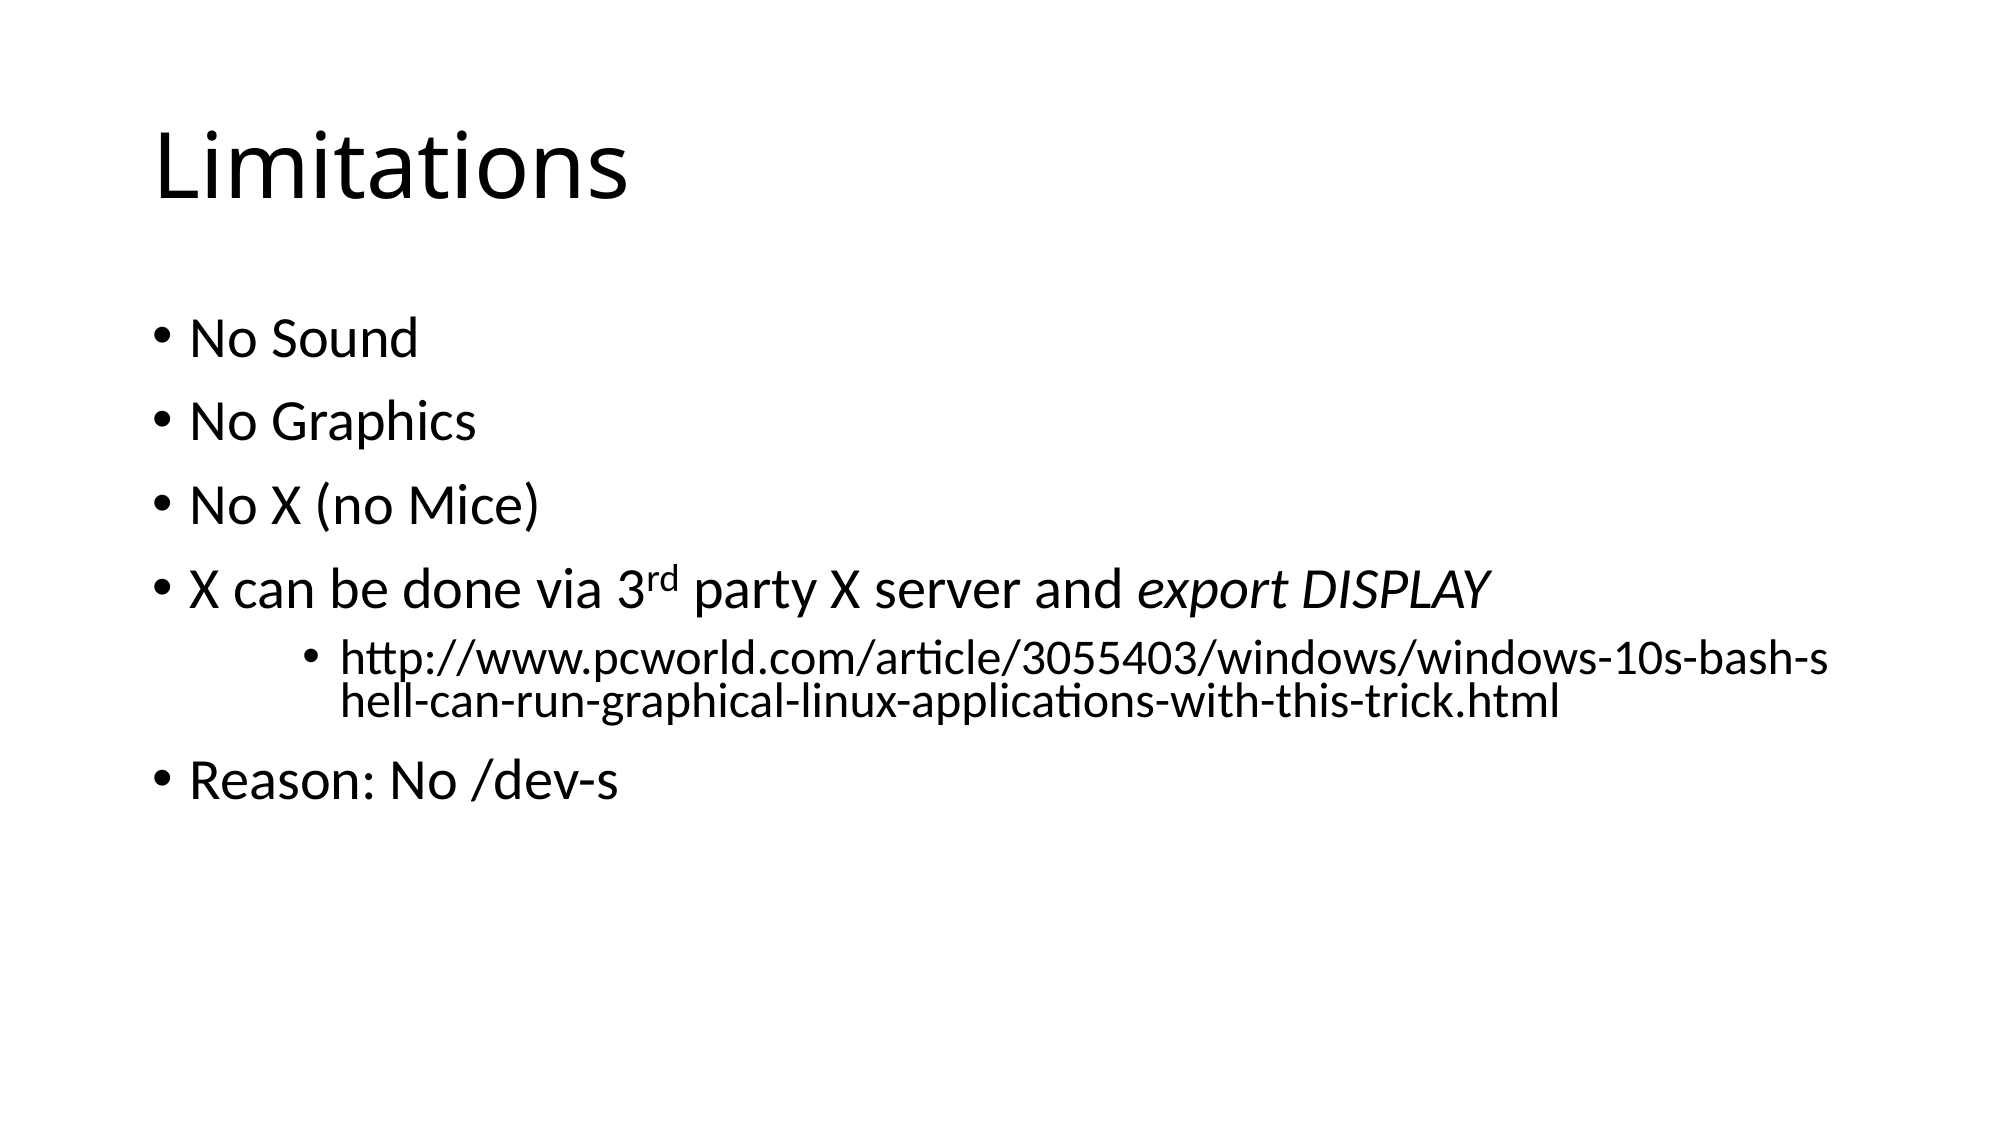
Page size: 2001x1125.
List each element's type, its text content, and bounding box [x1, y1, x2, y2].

title Limitations [137, 59, 1863, 278]
list No Sound No Graphics No X (no Mice) X can be done via 3rd party X server and export DISPLAY http://www.pcworld.com/article/3055403/windows/windows-10s-bash-shell-can-run-graphical-linux-applications-with-this-trick.html Reason: No /dev-s [137, 299, 1863, 1014]
